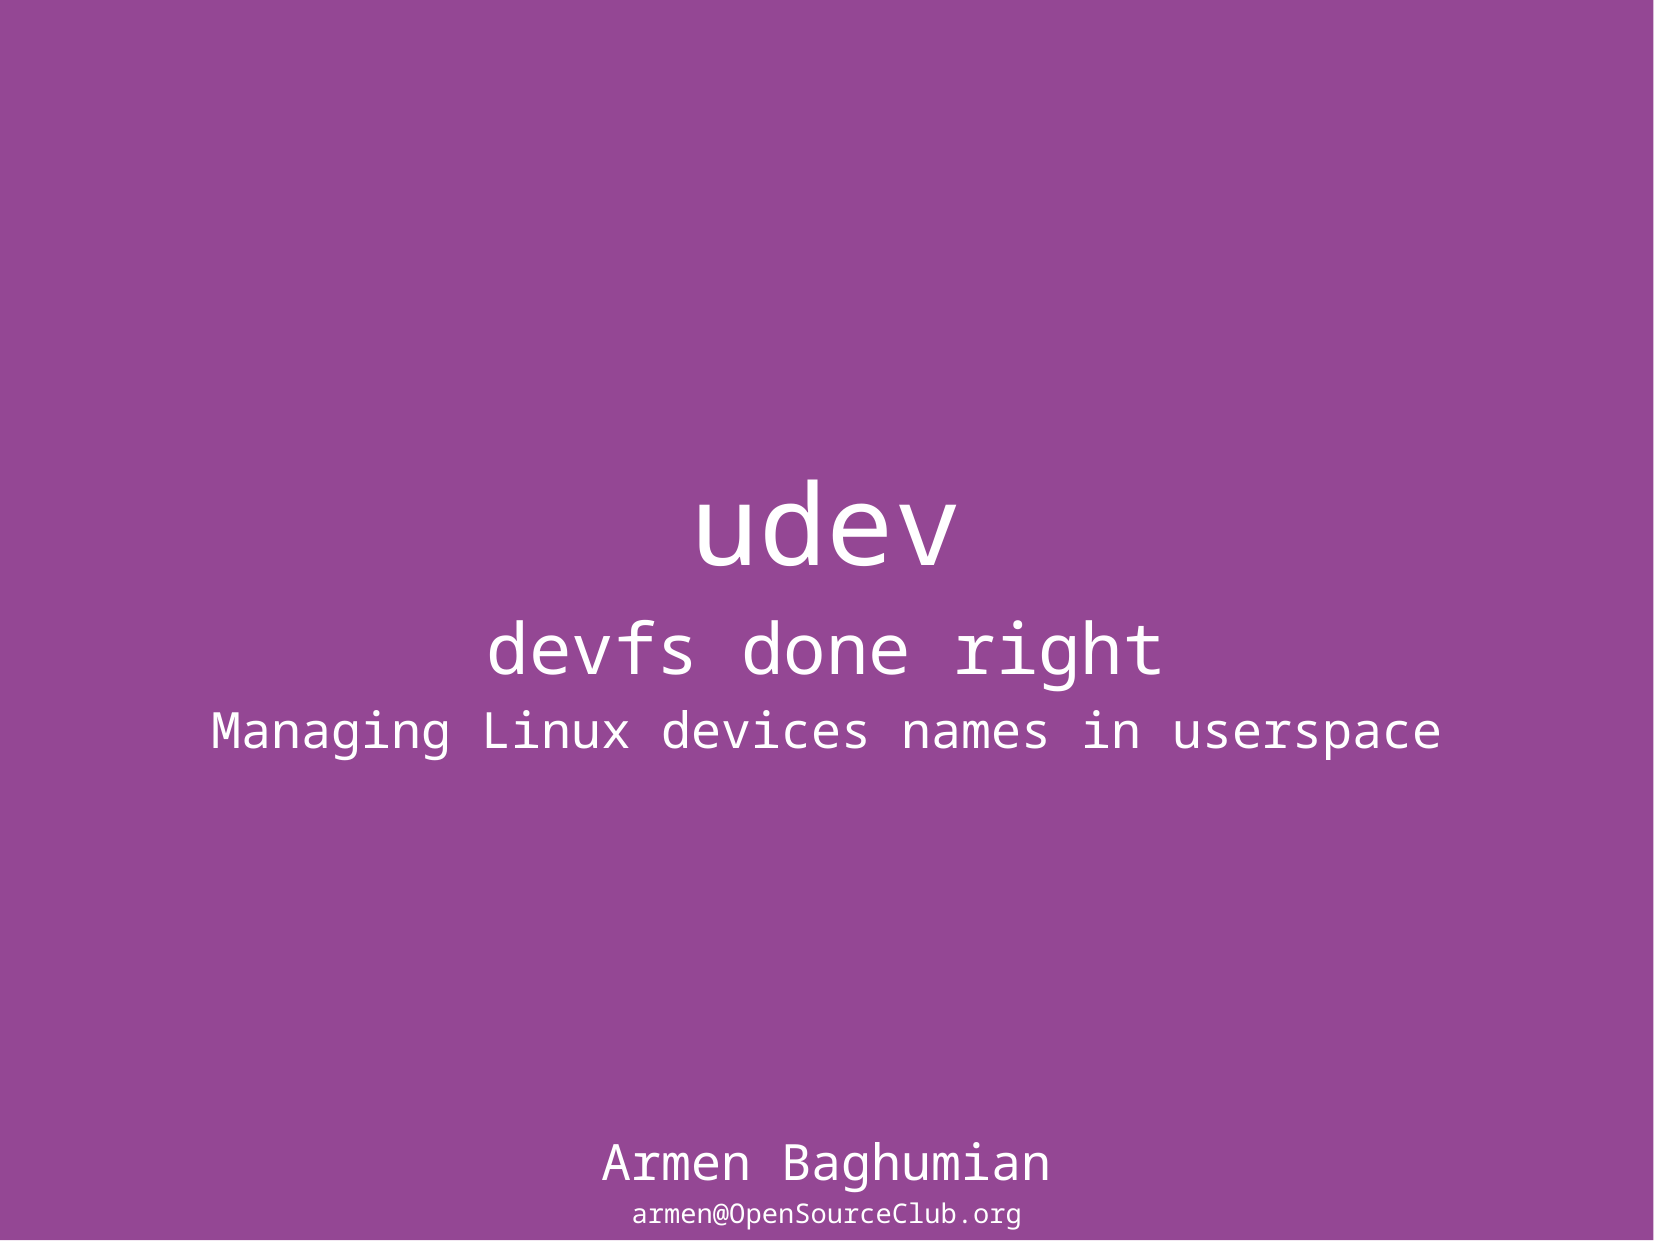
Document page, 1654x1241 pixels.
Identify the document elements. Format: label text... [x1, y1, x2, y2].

text_box udev devfs done right Managing Linux devices names in userspace Armen Baghumian armen@OpenSourceClub.org [0, 0, 1654, 1241]
